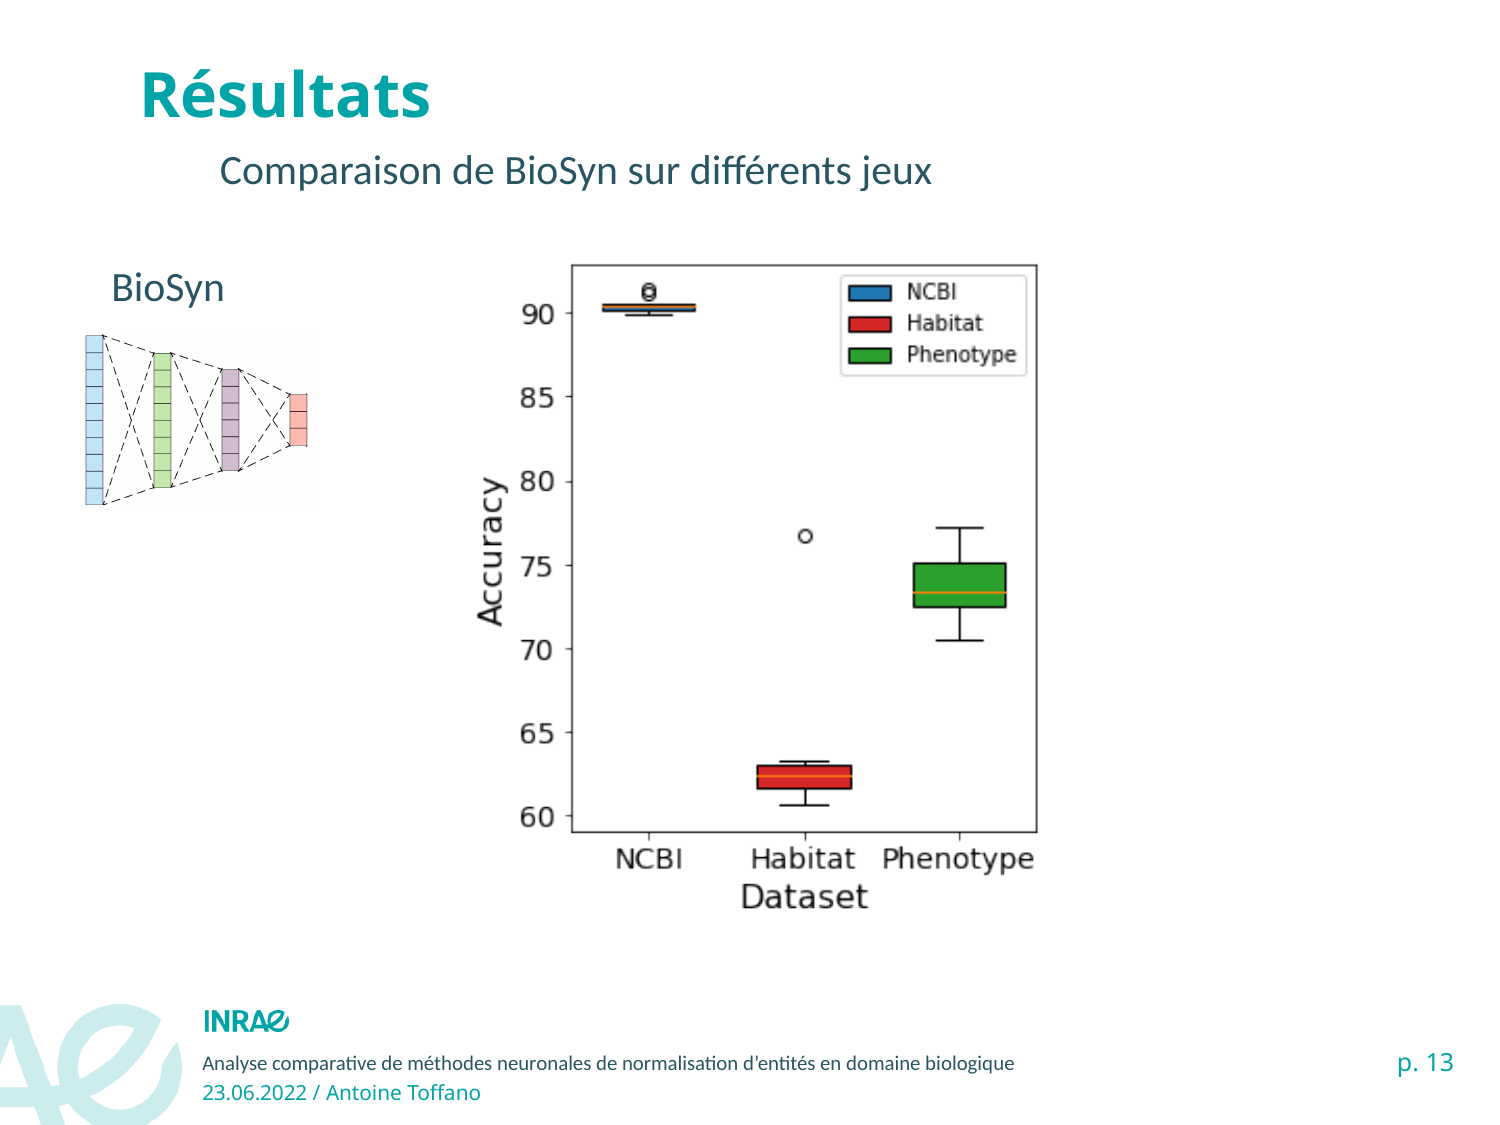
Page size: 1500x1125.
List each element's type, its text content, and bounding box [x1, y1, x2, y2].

picture [465, 250, 1051, 930]
picture [0, 996, 328, 1125]
text_box Résultats [139, 24, 1396, 170]
text_box BioSyn [96, 252, 272, 316]
text_box Comparaison de BioSyn sur différents jeux [205, 140, 1396, 253]
picture [81, 331, 315, 508]
